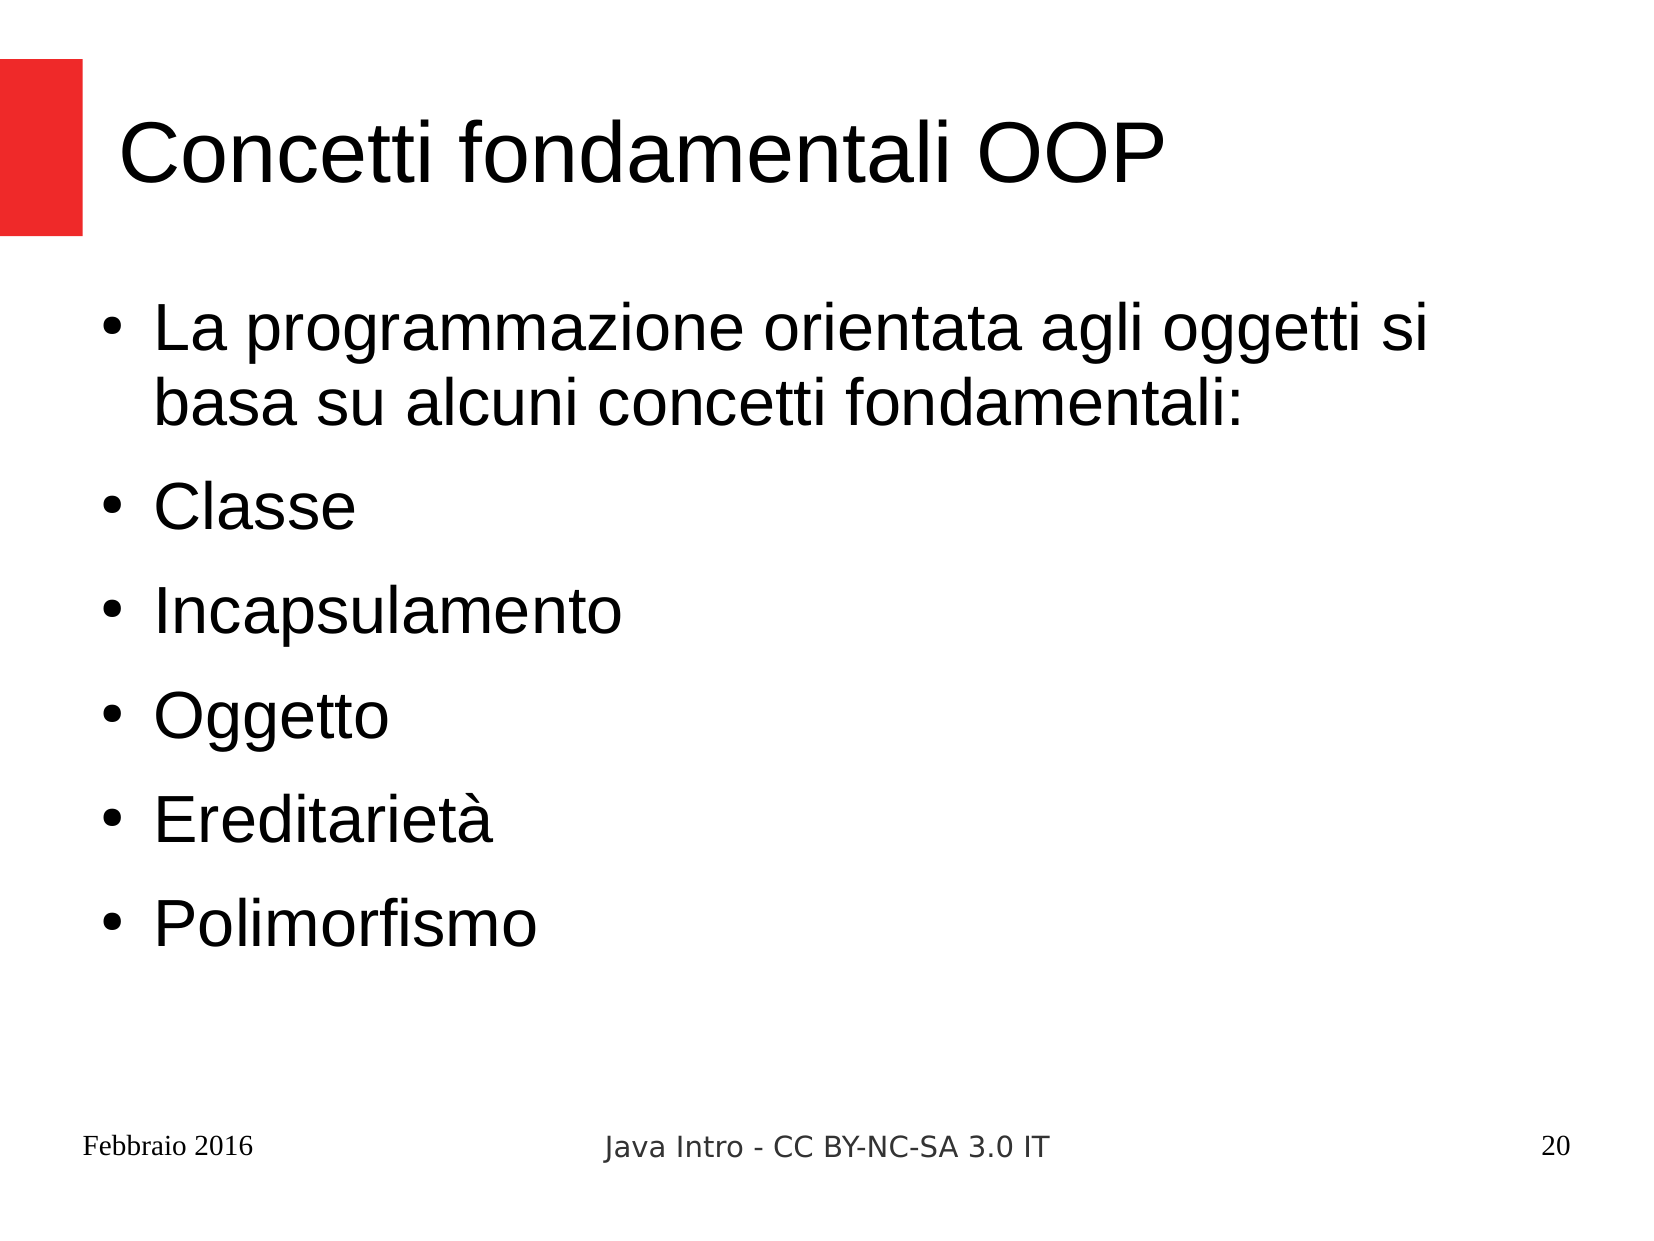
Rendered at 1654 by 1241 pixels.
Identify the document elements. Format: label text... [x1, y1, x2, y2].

title Concetti fondamentali OOP [118, 49, 1607, 257]
list La programmazione orientata agli oggetti si basa su alcuni concetti fondamentali: Classe Incapsulamento Oggetto Ereditarietà Polimorfismo [82, 290, 1571, 1010]
